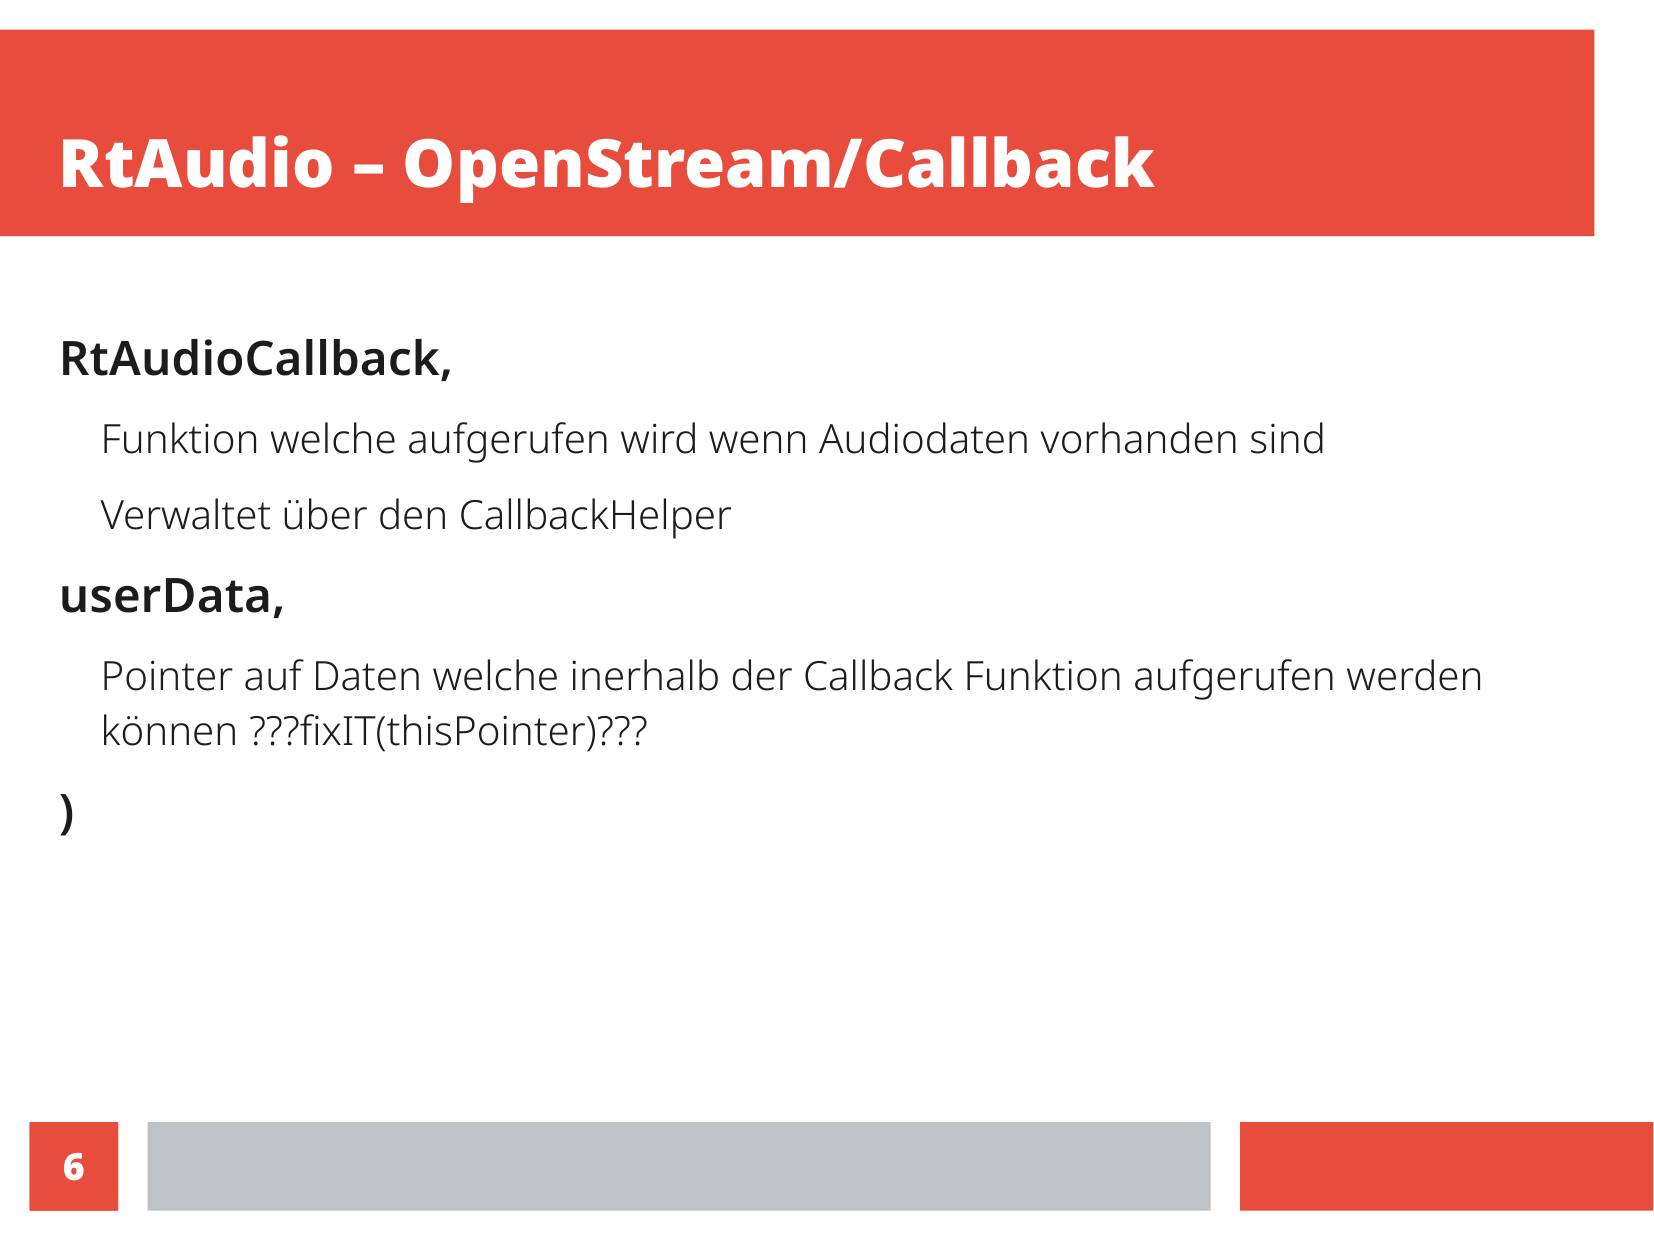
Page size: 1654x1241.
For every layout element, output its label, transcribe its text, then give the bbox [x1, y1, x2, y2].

title RtAudio – OpenStream/Callback [59, 59, 1595, 207]
list RtAudioCallback, Funktion welche aufgerufen wird wenn Audiodaten vorhanden sind Verwaltet über den CallbackHelper userData, Pointer auf Daten welche inerhalb der Callback Funktion aufgerufen werden können ???fixIT(thisPointer)??? ) [59, 324, 1565, 1093]
